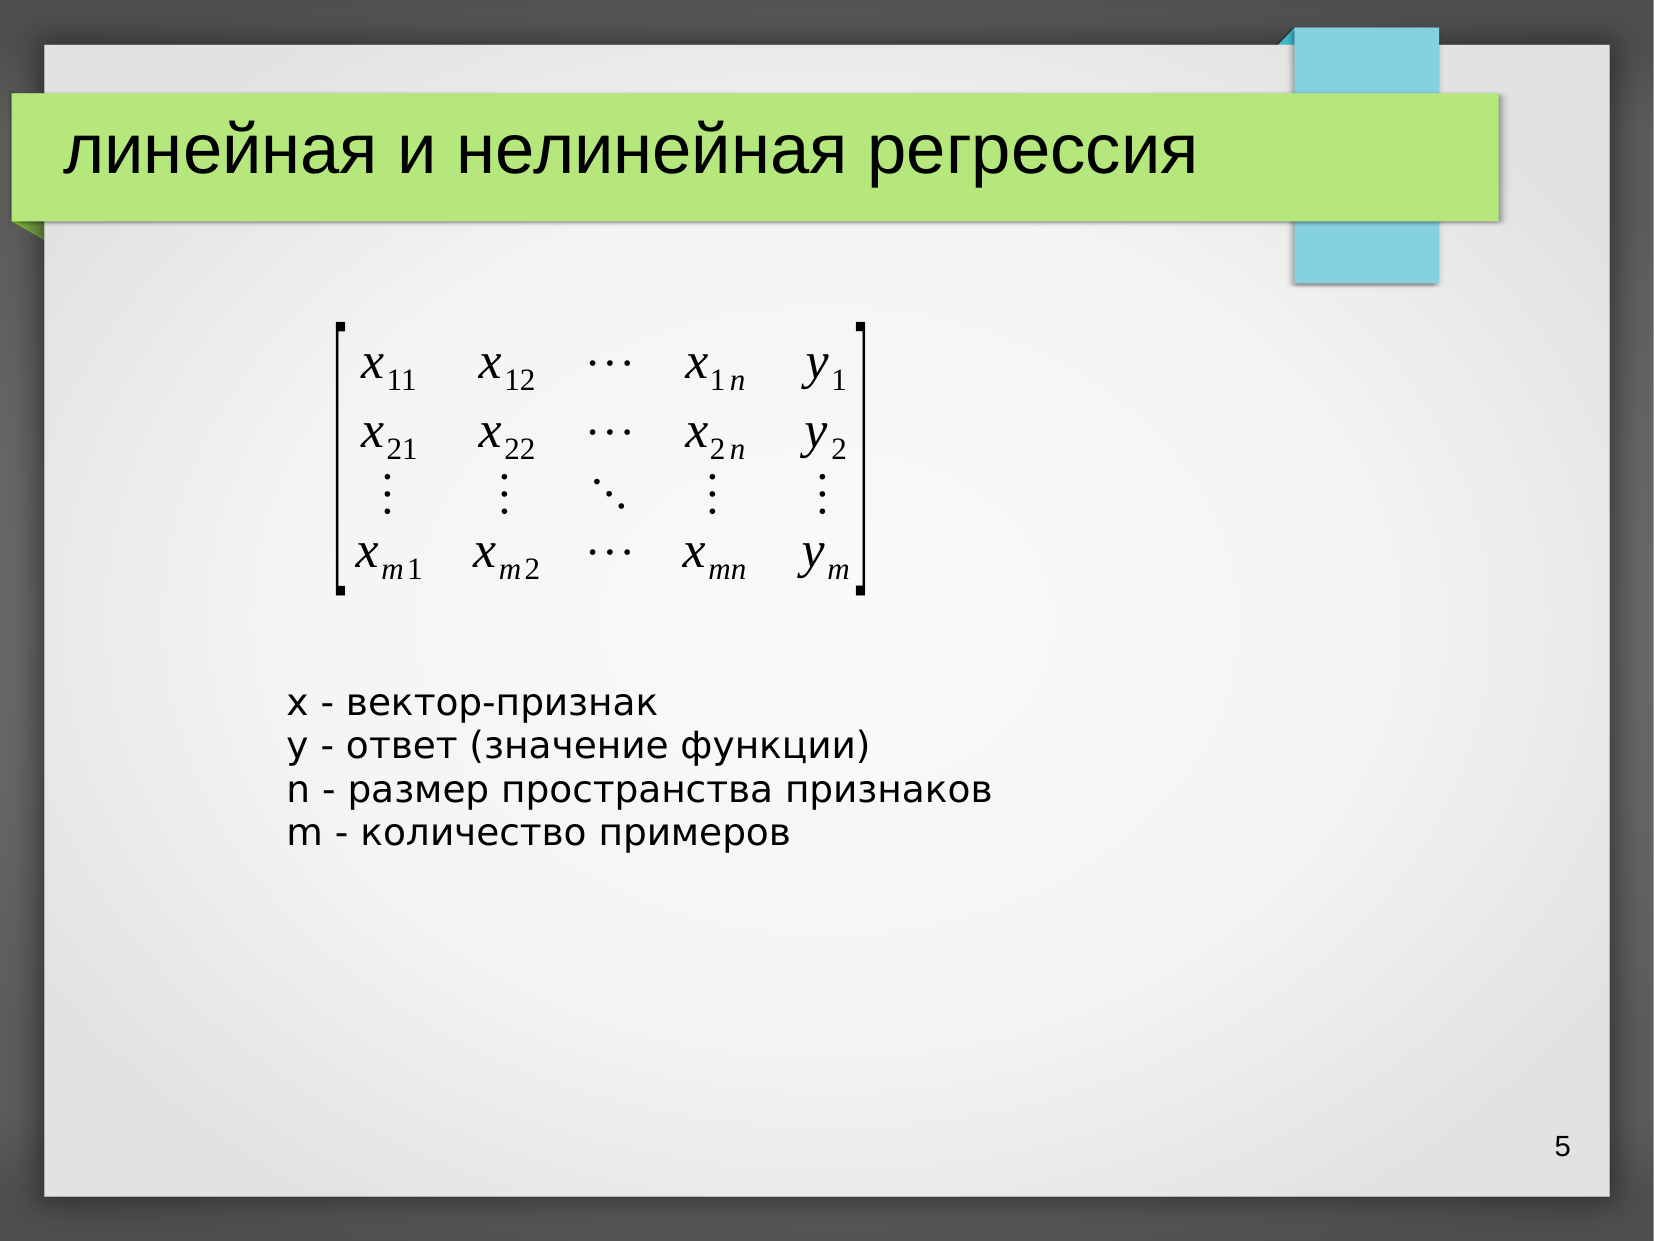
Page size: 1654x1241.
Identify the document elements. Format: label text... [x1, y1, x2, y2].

picture [0, 0, 1654, 1241]
title линейная и нелинейная регрессия [63, 106, 1469, 193]
chart [327, 318, 876, 600]
text_box x - вектор-признак y - ответ (значение функции) n - размер пространства признаков m - количество примеров [271, 673, 1040, 886]
